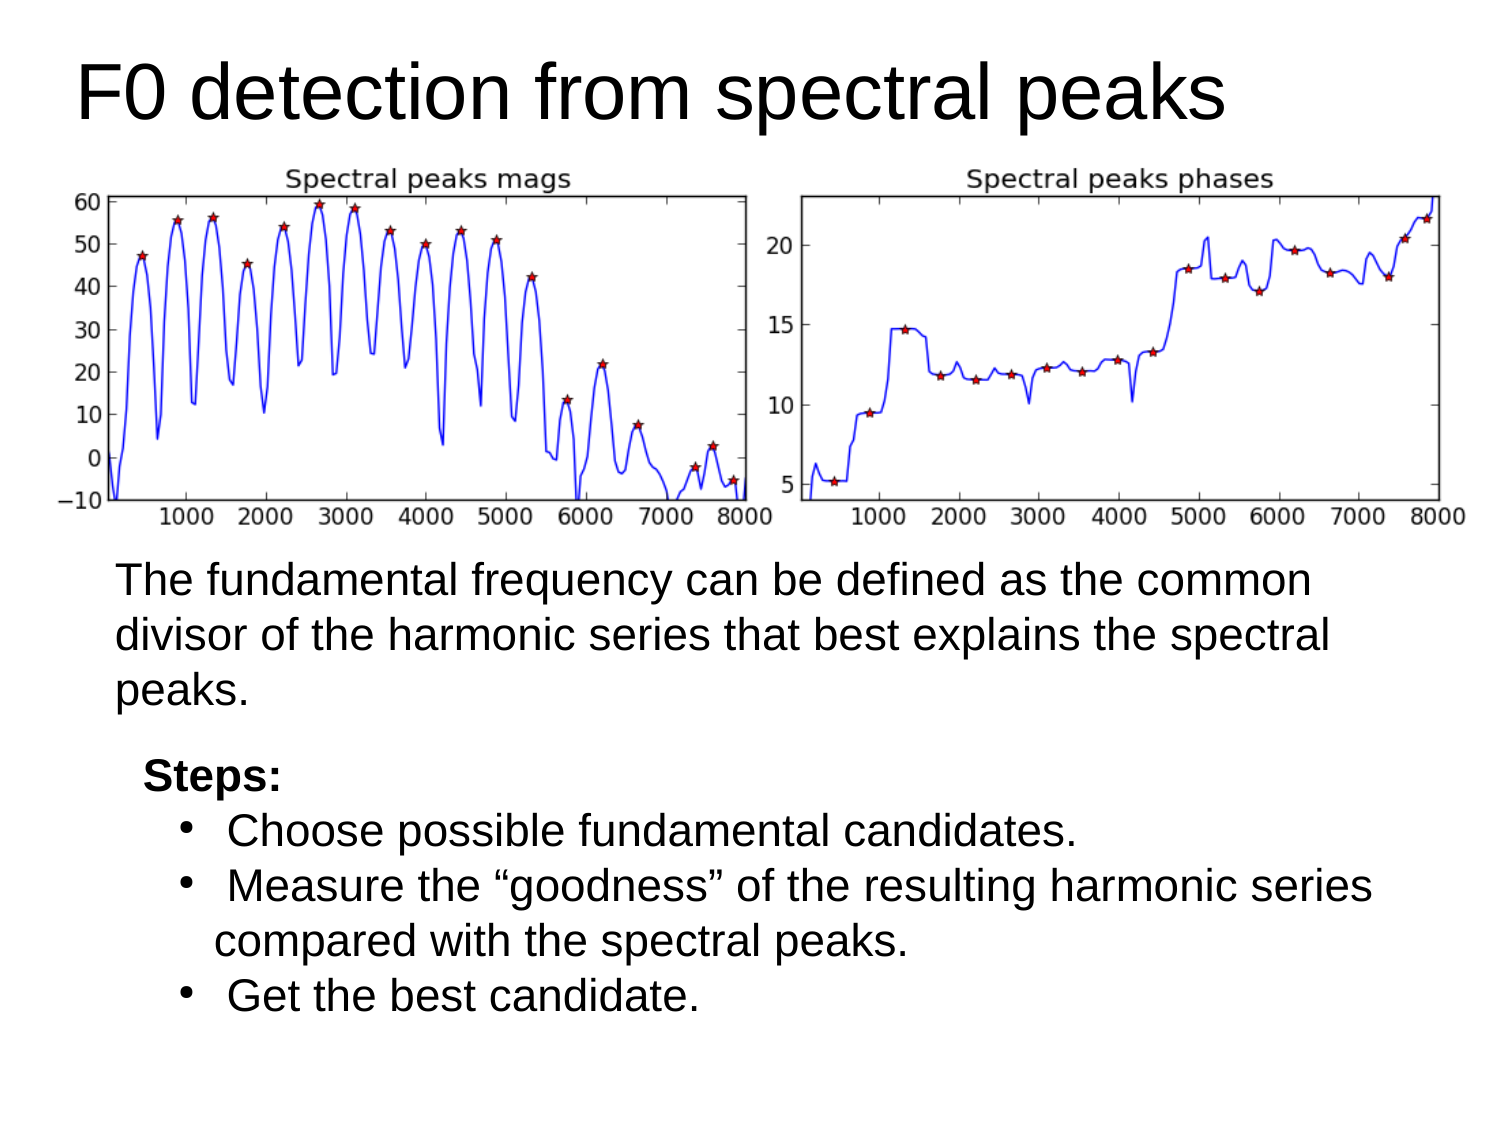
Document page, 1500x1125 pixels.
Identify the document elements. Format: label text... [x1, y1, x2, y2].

title F0 detection from spectral peaks [75, 0, 1426, 159]
text_box Steps: Choose possible fundamental candidates. Measure the “goodness” of the resulting harmonic series compared with the spectral peaks. Get the best candidate. [128, 734, 1402, 1029]
text_box The fundamental frequency can be defined as the common divisor of the harmonic series that best explains the spectral peaks. [100, 538, 1459, 723]
picture [44, 159, 1485, 538]
